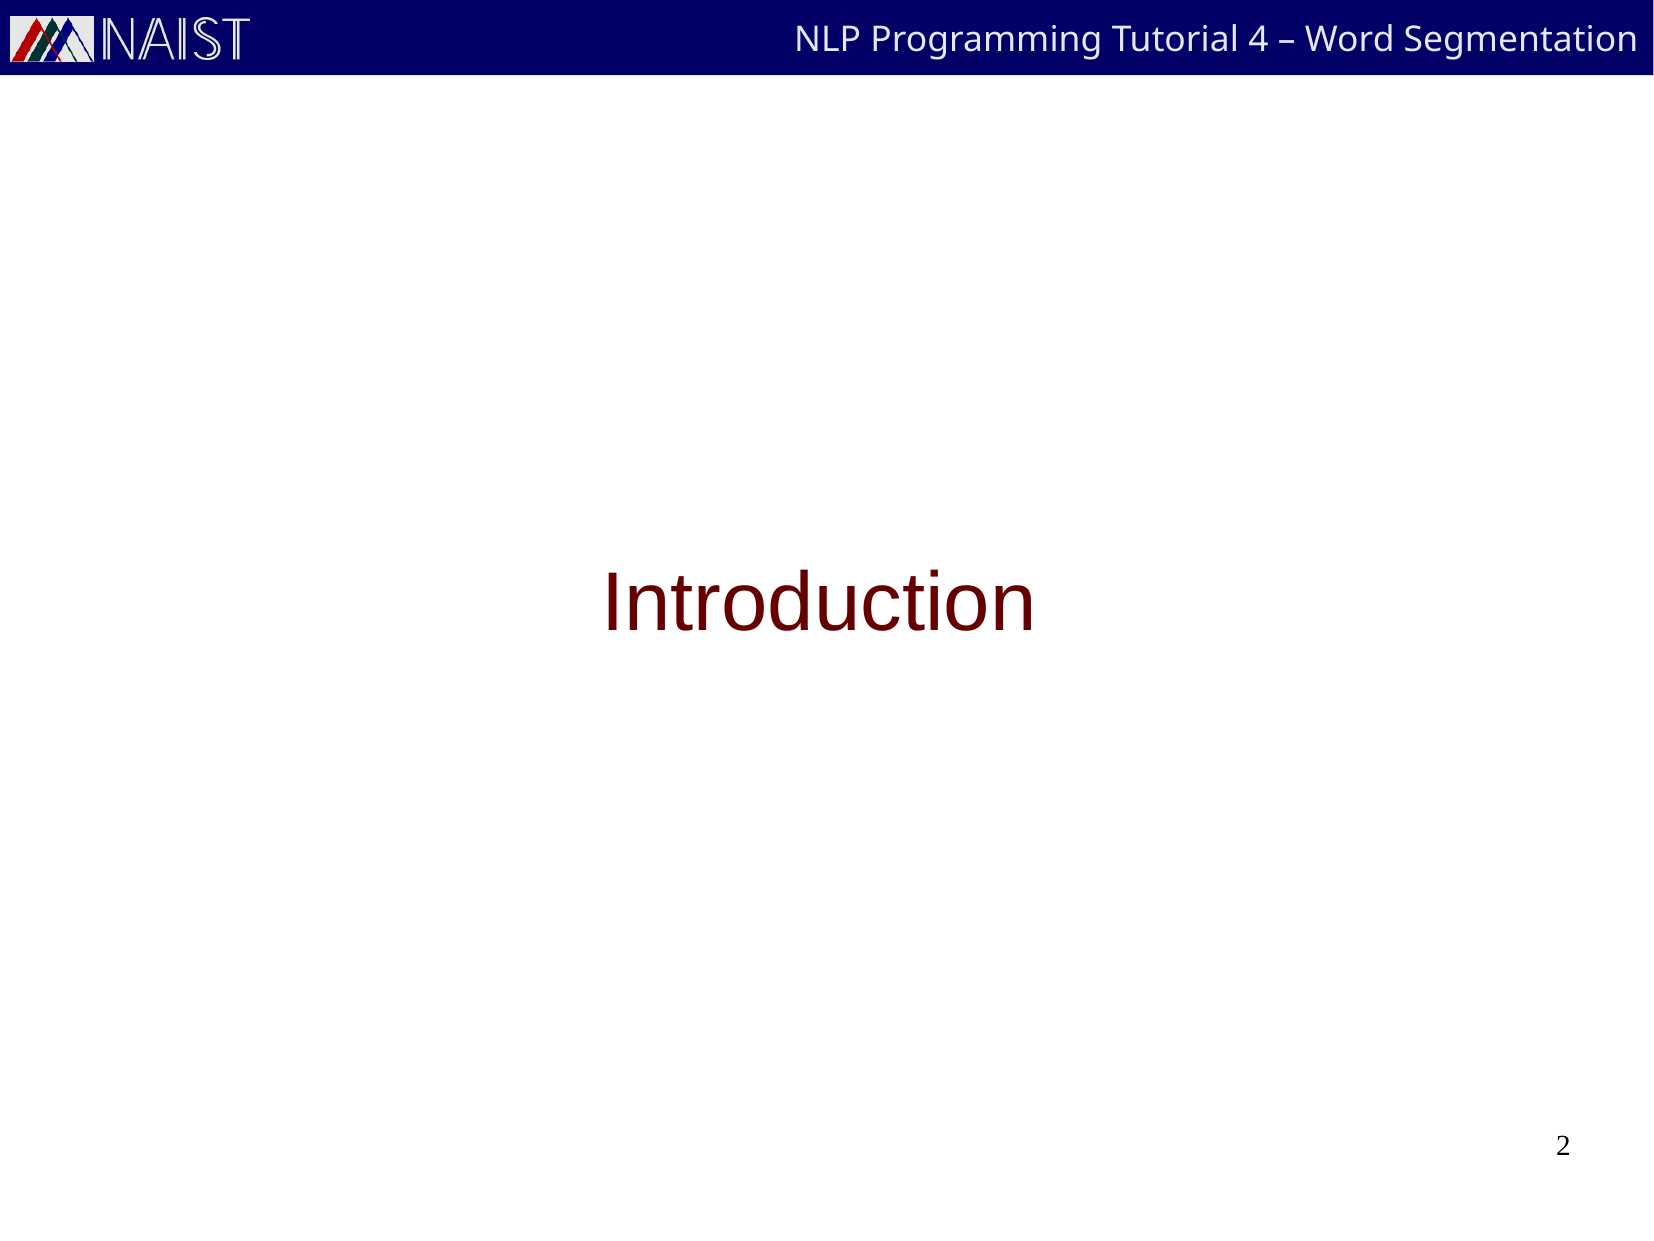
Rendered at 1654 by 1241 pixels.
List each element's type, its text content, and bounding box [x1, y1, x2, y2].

picture [10, 16, 94, 62]
picture [102, 17, 251, 60]
title Introduction [75, 506, 1564, 698]
